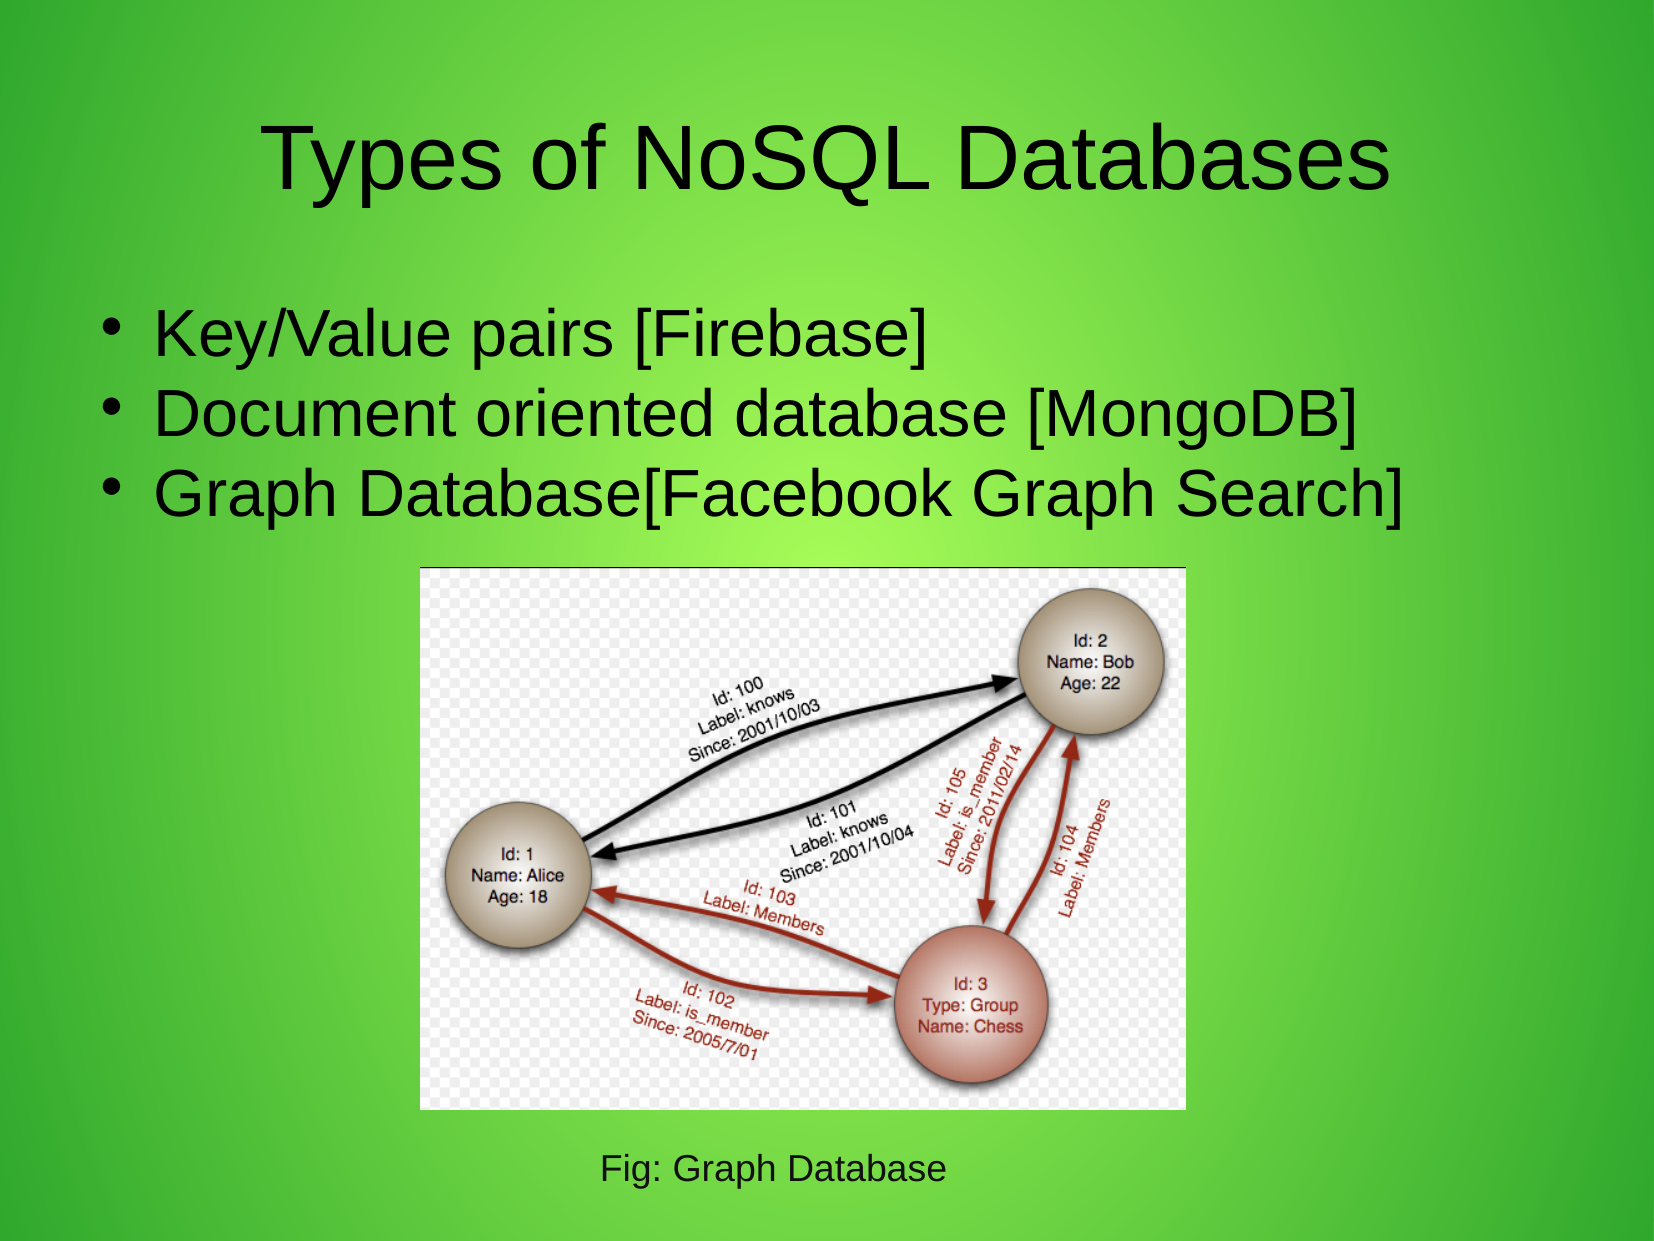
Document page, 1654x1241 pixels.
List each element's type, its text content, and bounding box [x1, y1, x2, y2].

text_box Fig: Graph Database [585, 1140, 1111, 1197]
text_box Types of NoSQL Databases [82, 49, 1571, 257]
picture [420, 567, 1186, 1111]
text_box Key/Value pairs [Firebase] Document oriented database [MongoDB] Graph Database[Facebook Graph Search] [82, 290, 1571, 1010]
